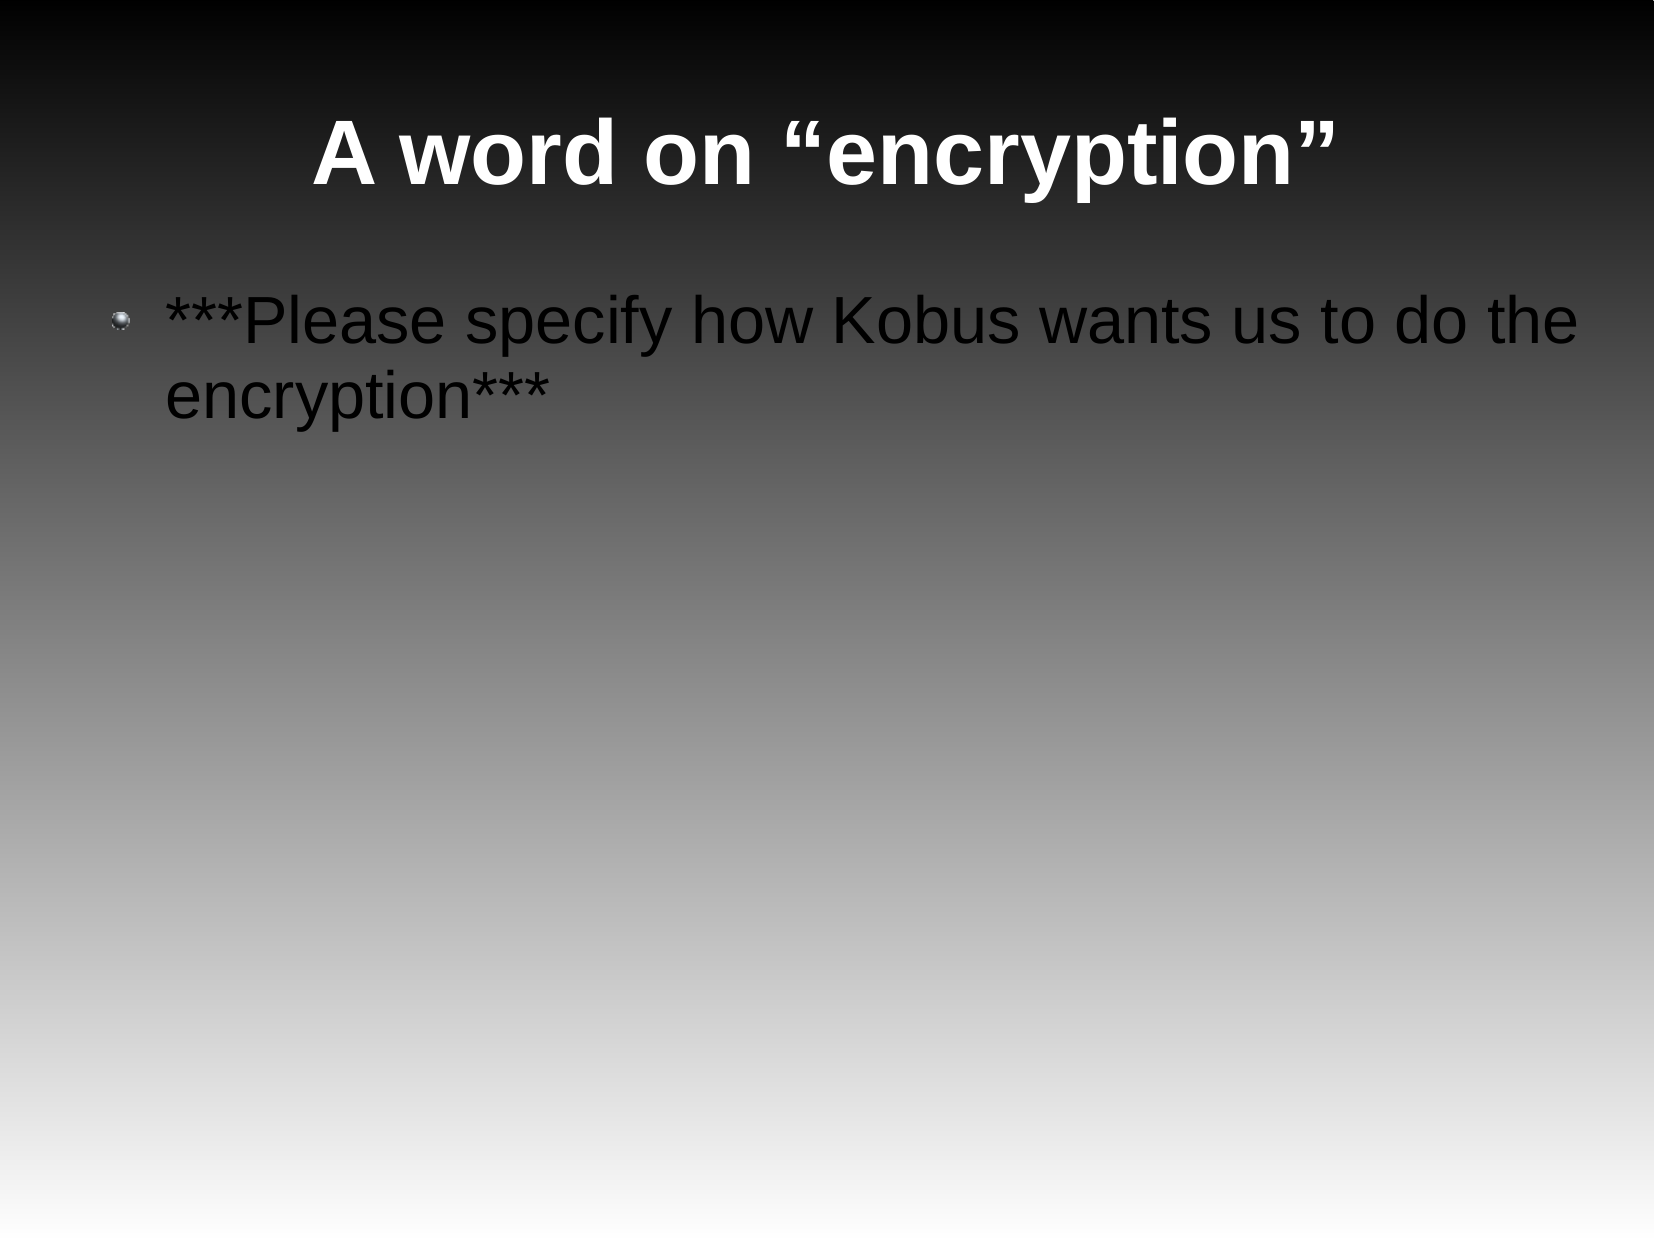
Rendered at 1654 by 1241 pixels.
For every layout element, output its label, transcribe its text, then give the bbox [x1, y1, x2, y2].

title A word on “encryption” [82, 49, 1571, 257]
list ***Please specify how Kobus wants us to do the encryption*** [94, 283, 1583, 1003]
